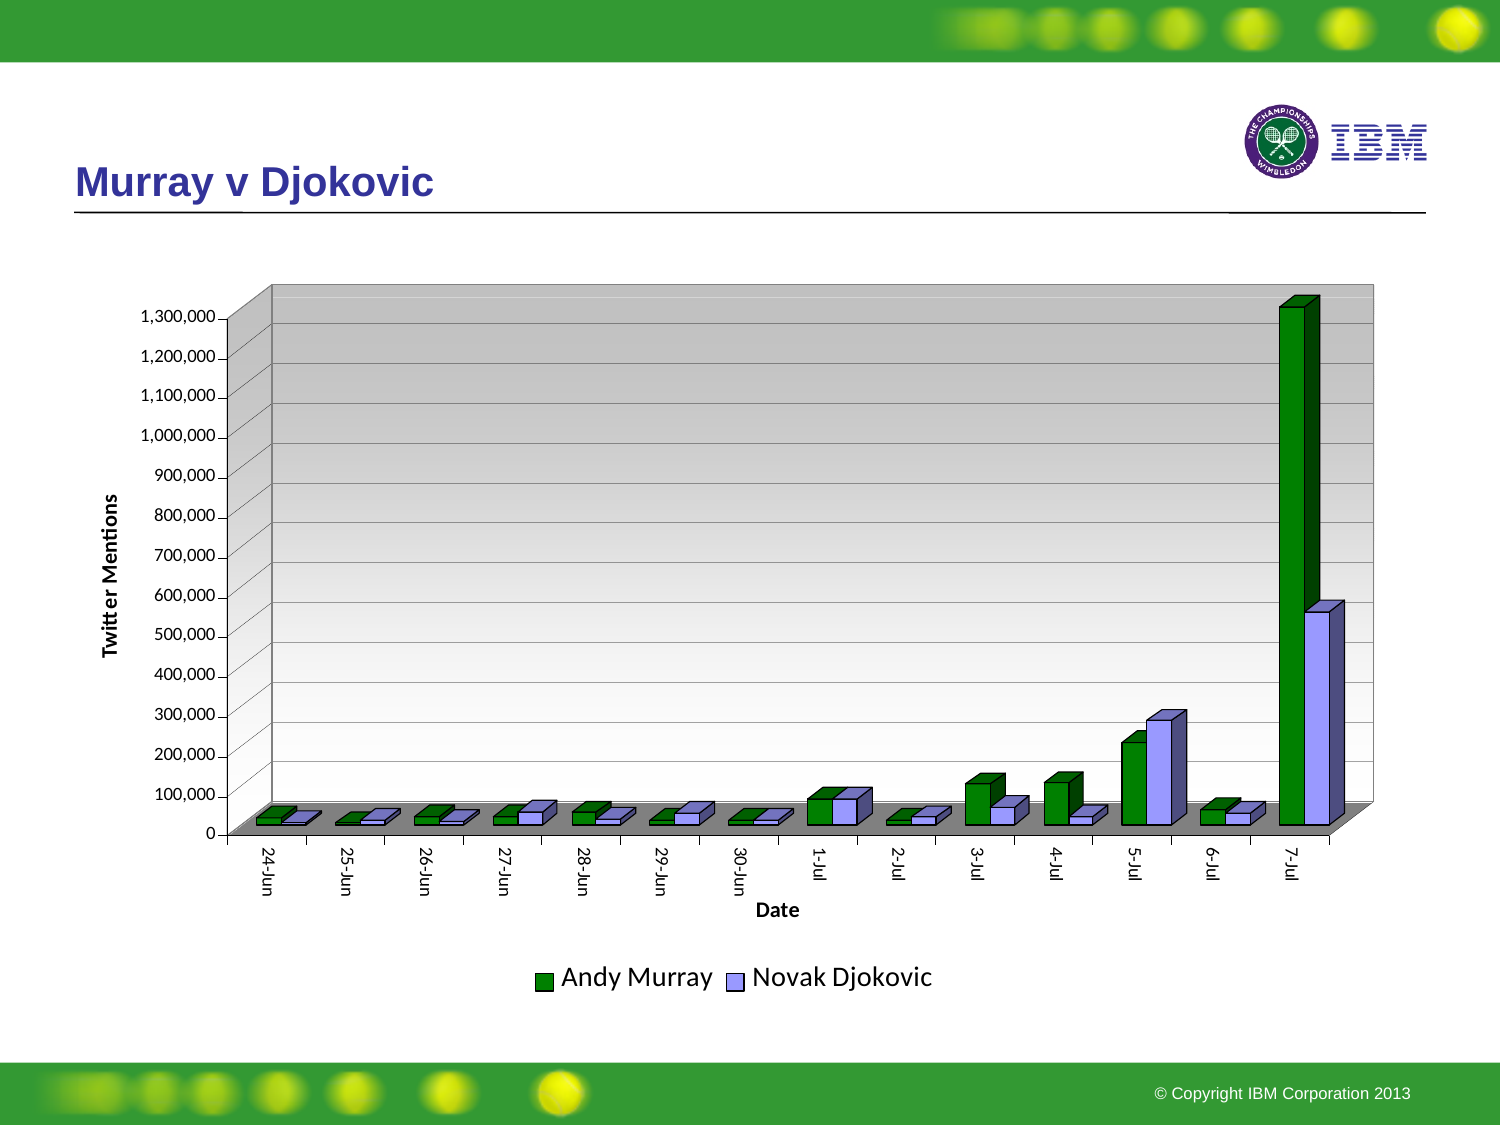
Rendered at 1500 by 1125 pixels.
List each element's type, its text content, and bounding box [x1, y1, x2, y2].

picture [5, 1068, 595, 1120]
picture [8, 275, 1459, 1010]
picture [903, 4, 1492, 55]
title Murray v Djokovic [75, 75, 1425, 213]
picture [1425, 117, 1432, 165]
